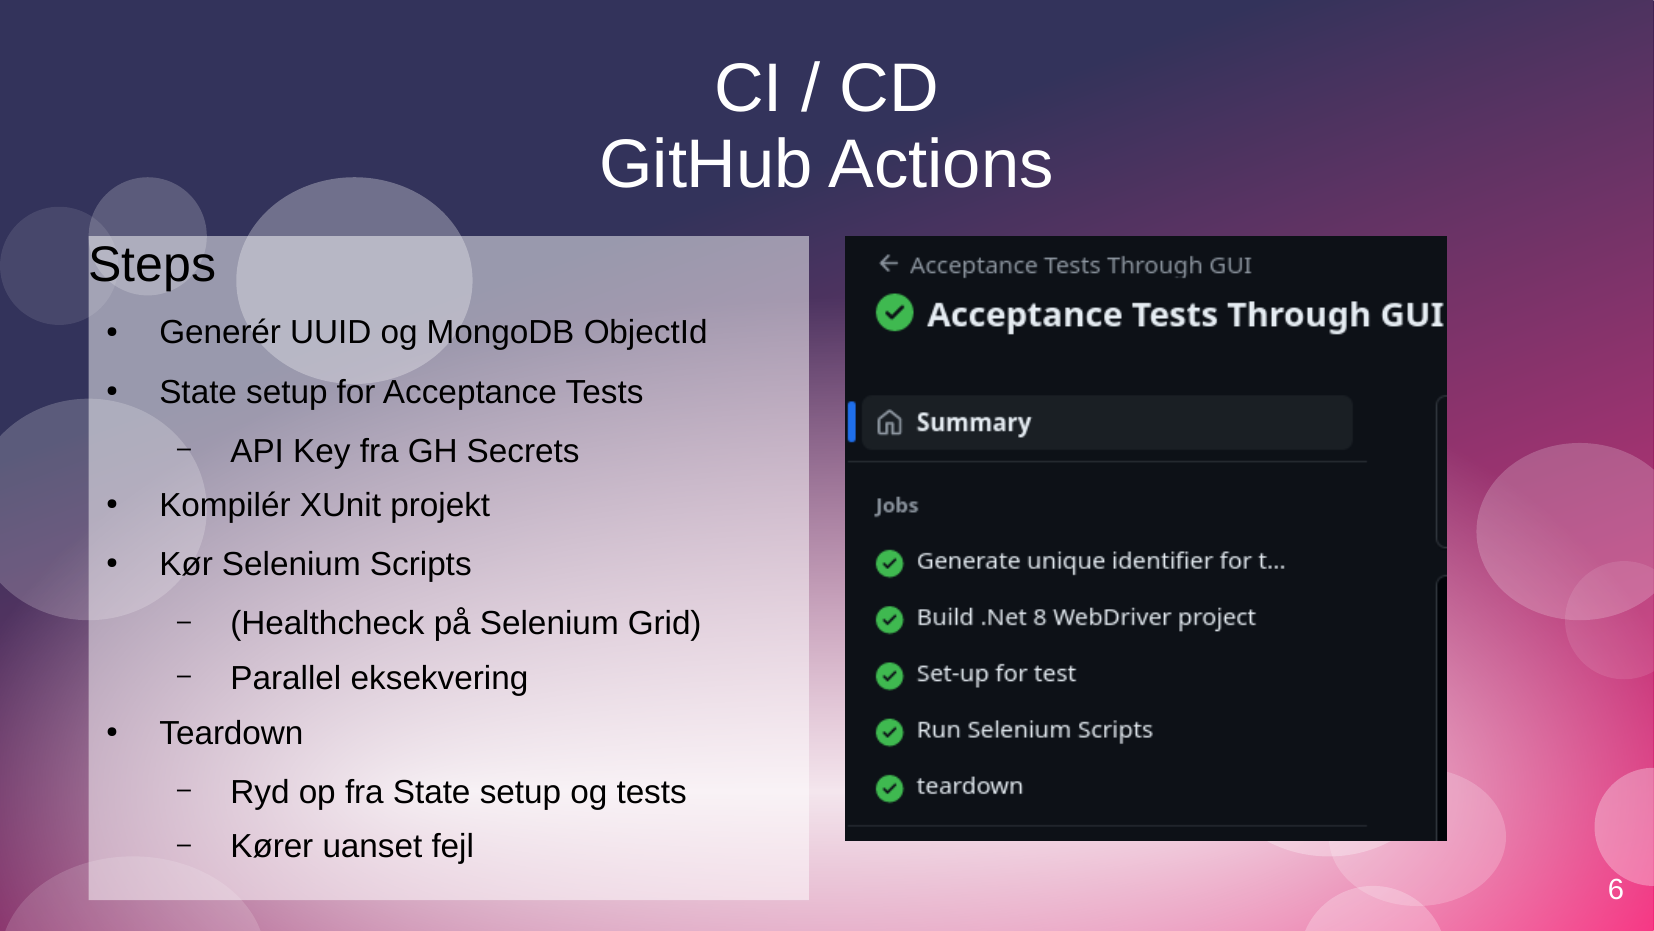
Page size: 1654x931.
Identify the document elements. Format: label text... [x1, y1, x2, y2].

list Steps Generér UUID og MongoDB ObjectId State setup for Acceptance Tests API Key fra GH Secrets Kompilér XUnit projekt Kør Selenium Scripts (Healthcheck på Selenium Grid) Parallel eksekvering Teardown Ryd op fra State setup og tests Kører uanset fejl [88, 236, 809, 901]
picture [845, 236, 1447, 841]
title CI / CD GitHub Actions [88, 44, 1565, 207]
